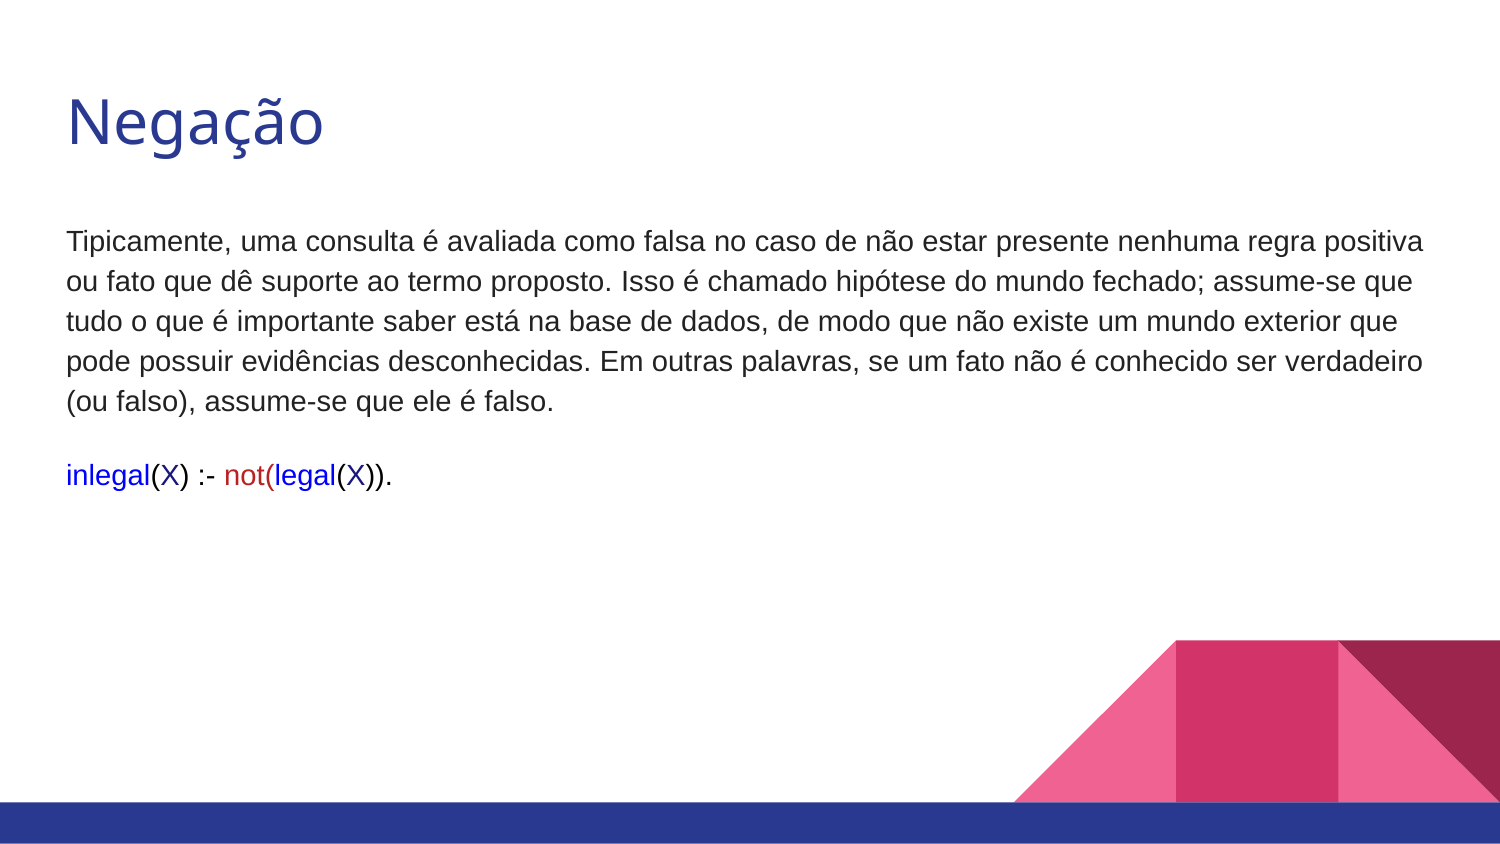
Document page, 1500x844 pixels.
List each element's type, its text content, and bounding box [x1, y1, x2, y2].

list Tipicamente, uma consulta é avaliada como falsa no caso de não estar presente nenhuma regra positiva ou fato que dê suporte ao termo proposto. Isso é chamado hipótese do mundo fechado; assume-se que tudo o que é importante saber está na base de dados, de modo que não existe um mundo exterior que pode possuir evidências desconhecidas. Em outras palavras, se um fato não é conhecido ser verdadeiro (ou falso), assume-se que ele é falso. inlegal(X) :- not(legal(X)). [51, 201, 1449, 750]
title Negação [51, 67, 1449, 167]
